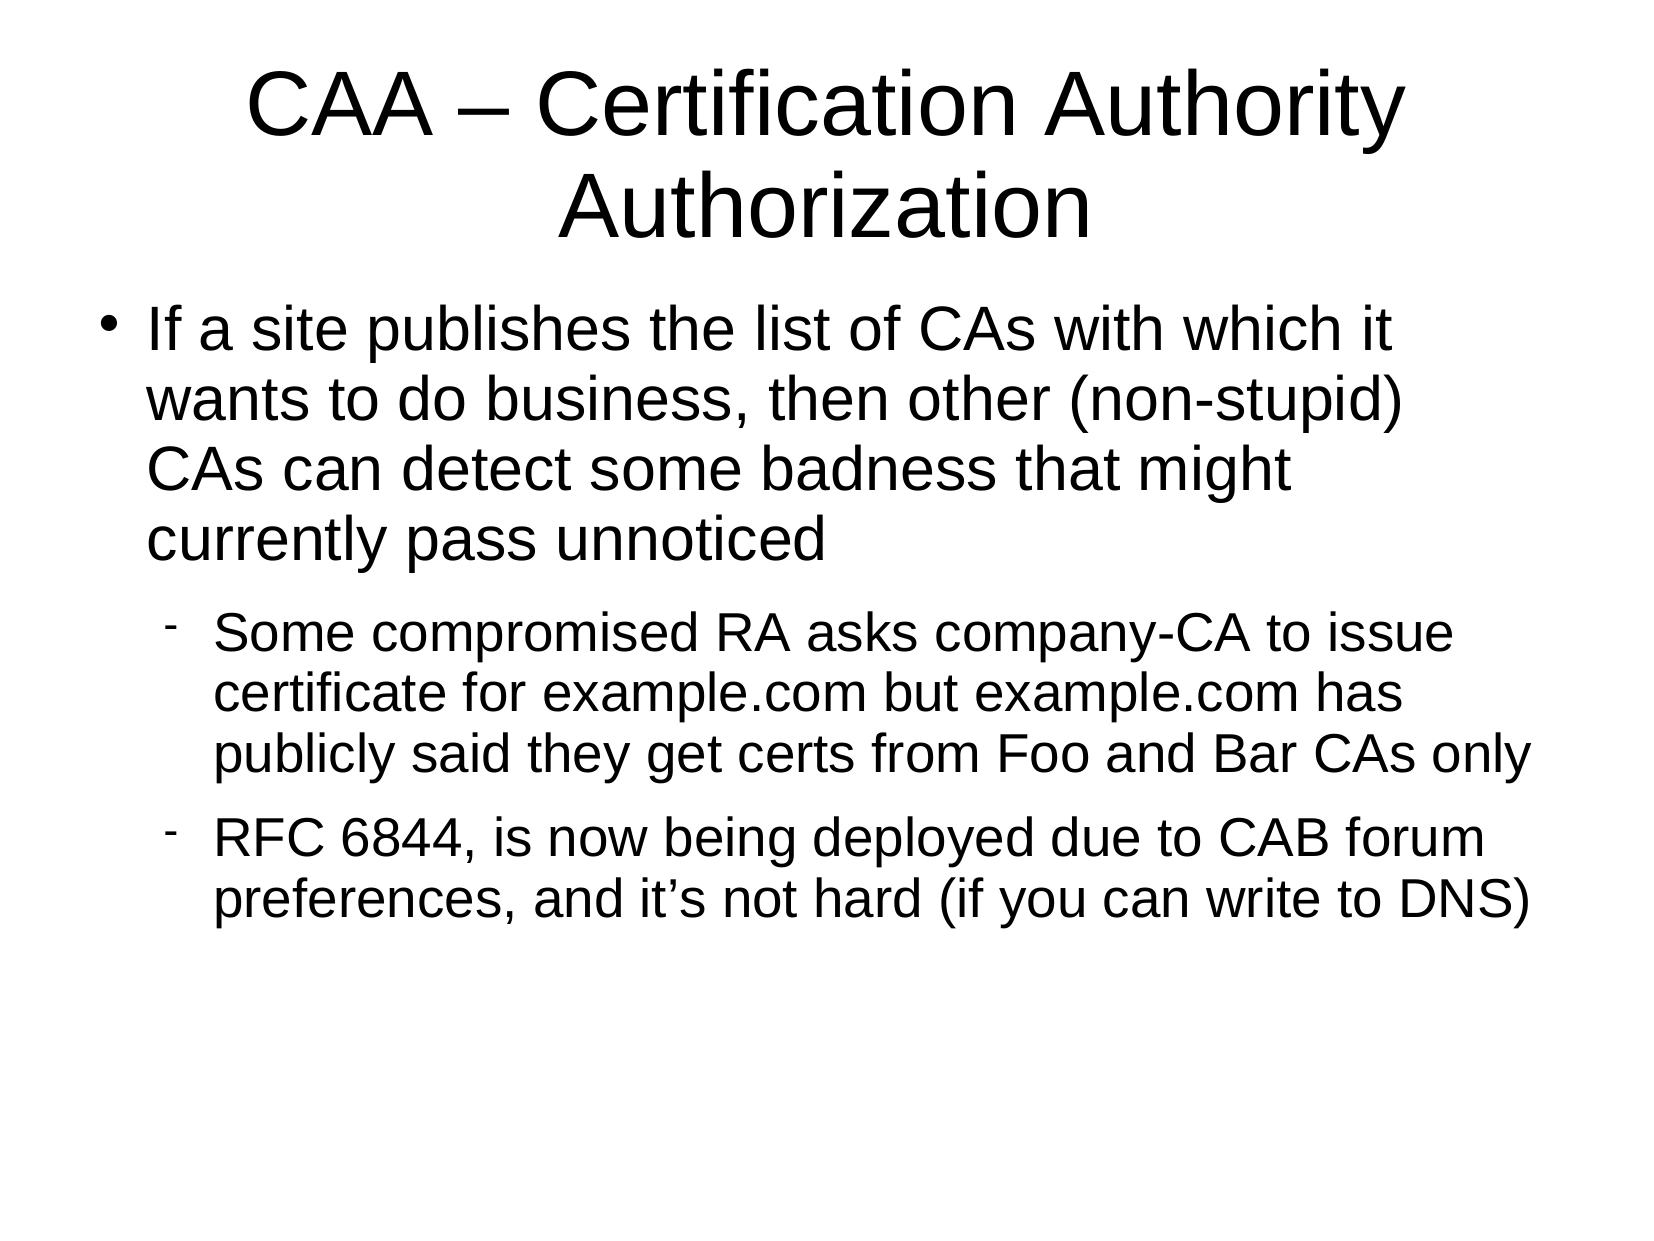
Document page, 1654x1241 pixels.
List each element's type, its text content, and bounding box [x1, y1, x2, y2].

list If a site publishes the list of CAs with which it wants to do business, then other (non-stupid) CAs can detect some badness that might currently pass unnoticed Some compromised RA asks company-CA to issue certificate for example.com but example.com has publicly said they get certs from Foo and Bar CAs only RFC 6844, is now being deployed due to CAB forum preferences, and it’s not hard (if you can write to DNS) [82, 290, 1538, 1010]
title CAA – Certification Authority Authorization [82, 49, 1571, 257]
